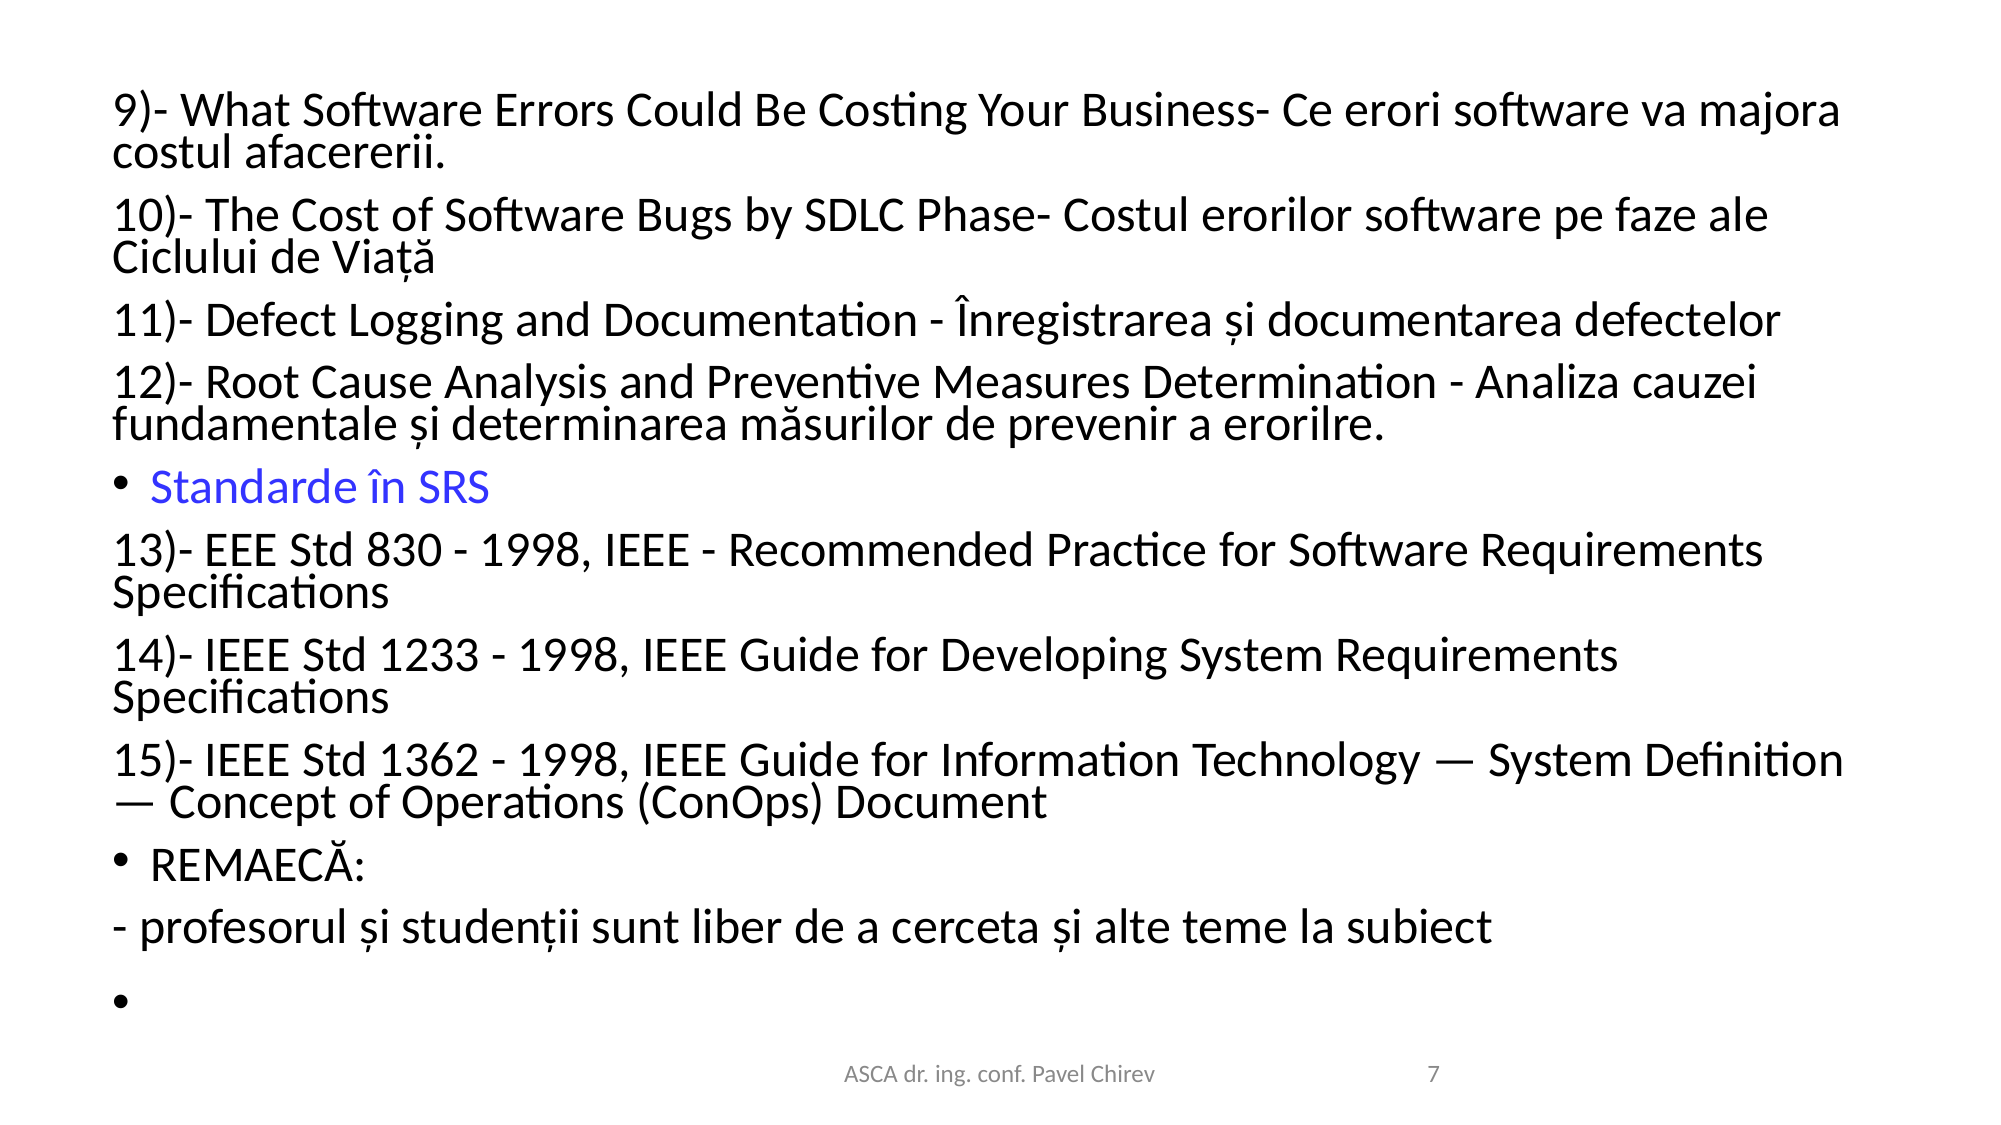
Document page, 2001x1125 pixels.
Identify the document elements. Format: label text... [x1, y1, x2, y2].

text_box [1412, 1042, 1863, 1103]
list 9)- What Software Errors Could Be Costing Your Business- Ce erori software va majora costul afacererii. 10)- The Cost of Software Bugs by SDLC Phase- Costul erorilor software pe faze ale Ciclului de Viață 11)- Defect Logging and Documentation - Înregistrarea și documentarea defectelor 12)- Root Cause Analysis and Preventive Measures Determination - Analiza cauzei fundamentale și determinarea măsurilor de prevenir a erorilre. Standarde în SRS 13)- EEE Std 830 - 1998, IEEE - Recommended Practice for Software Requirements Specifications 14)- IEEE Std 1233 - 1998, IEEE Guide for Developing System Requirements Specifications 15)- IEEE Std 1362 - 1998, IEEE Guide for Information Technology — System Definition — Concept of Operations (ConOps) Document REMAECĂ: - profesorul și studenții sunt liber de a cerceta și alte teme la subiect [97, 85, 1863, 1014]
text_box ASCA dr. ing. conf. Pavel Chirev [662, 1042, 1338, 1103]
